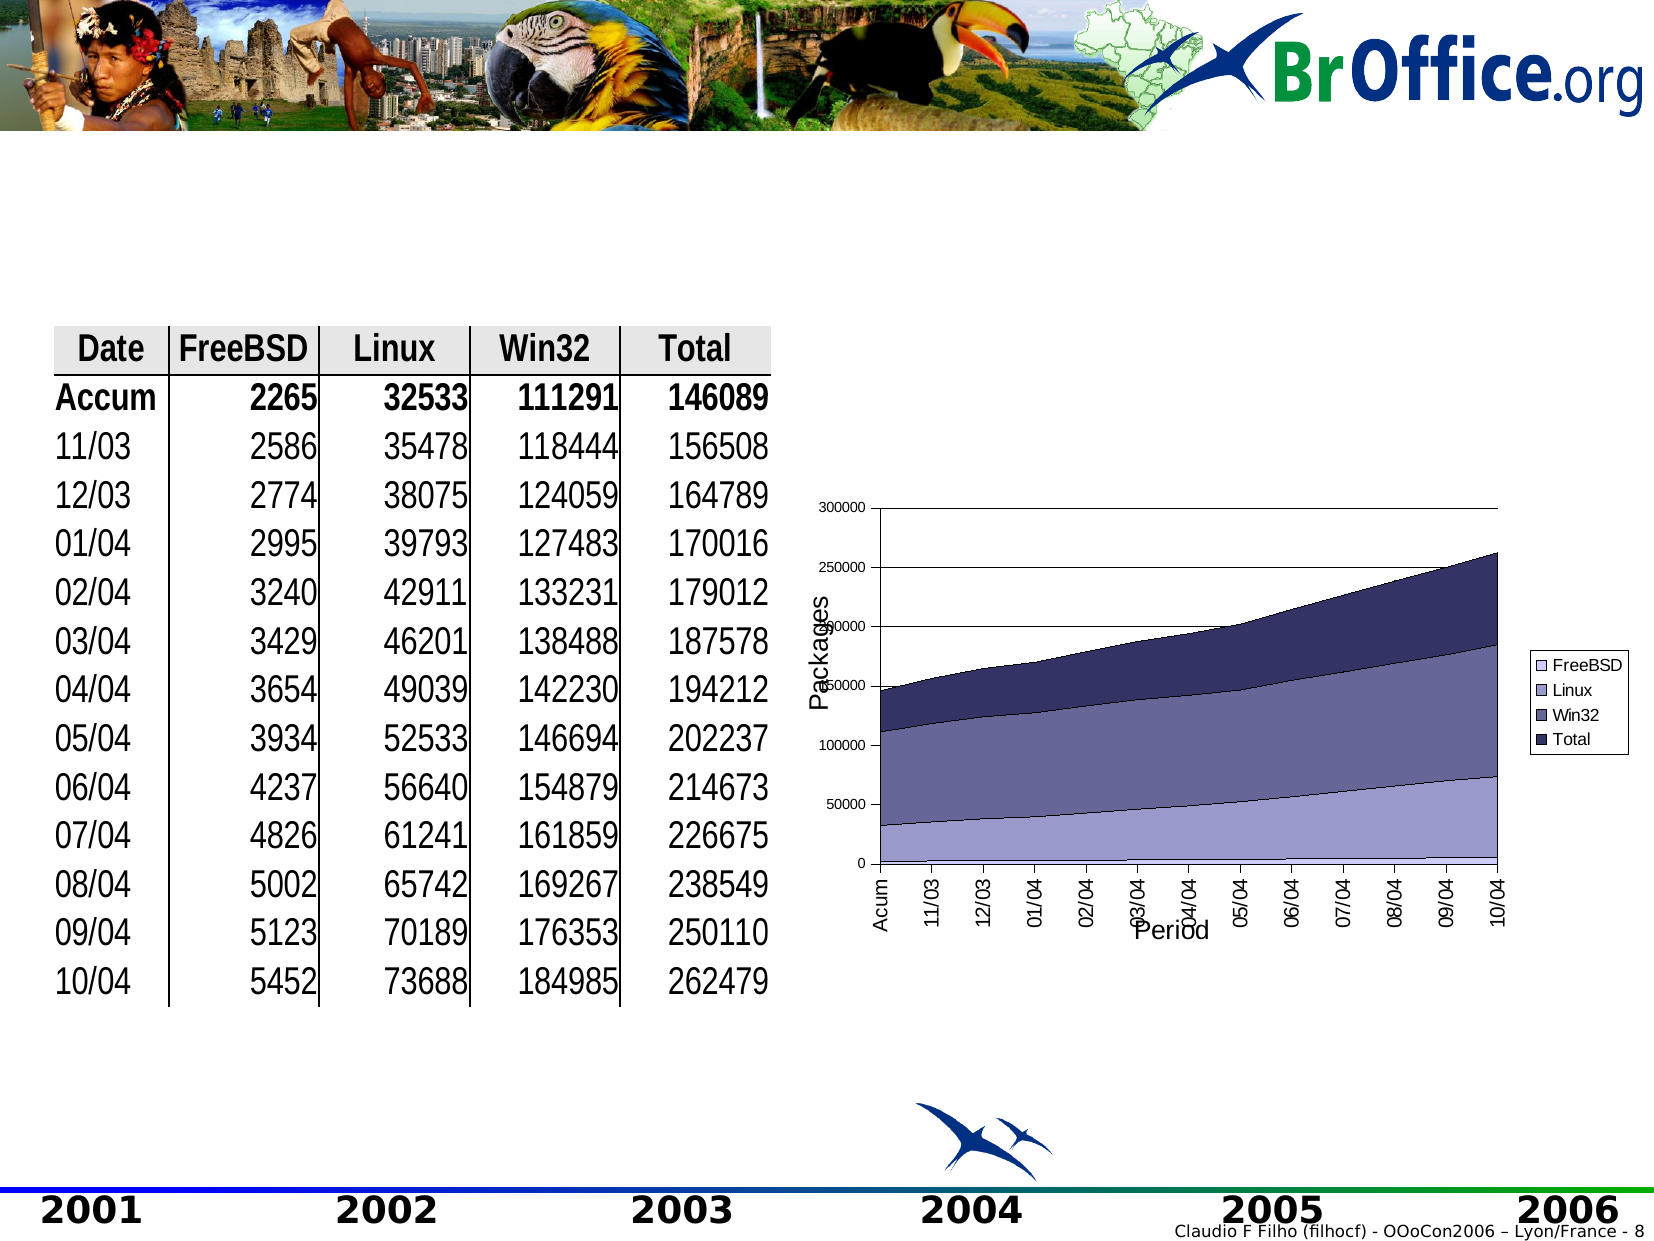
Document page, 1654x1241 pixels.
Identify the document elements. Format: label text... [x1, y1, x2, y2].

text_box 2005 [1198, 1181, 1347, 1240]
chart [53, 326, 1654, 1007]
text_box 2001 [17, 1181, 166, 1240]
picture [915, 1103, 1053, 1182]
picture [0, 0, 1642, 131]
text_box 2006 [1494, 1181, 1642, 1240]
text_box 2003 [608, 1181, 756, 1240]
text_box 2002 [312, 1181, 461, 1240]
text_box 2004 [897, 1181, 1046, 1240]
